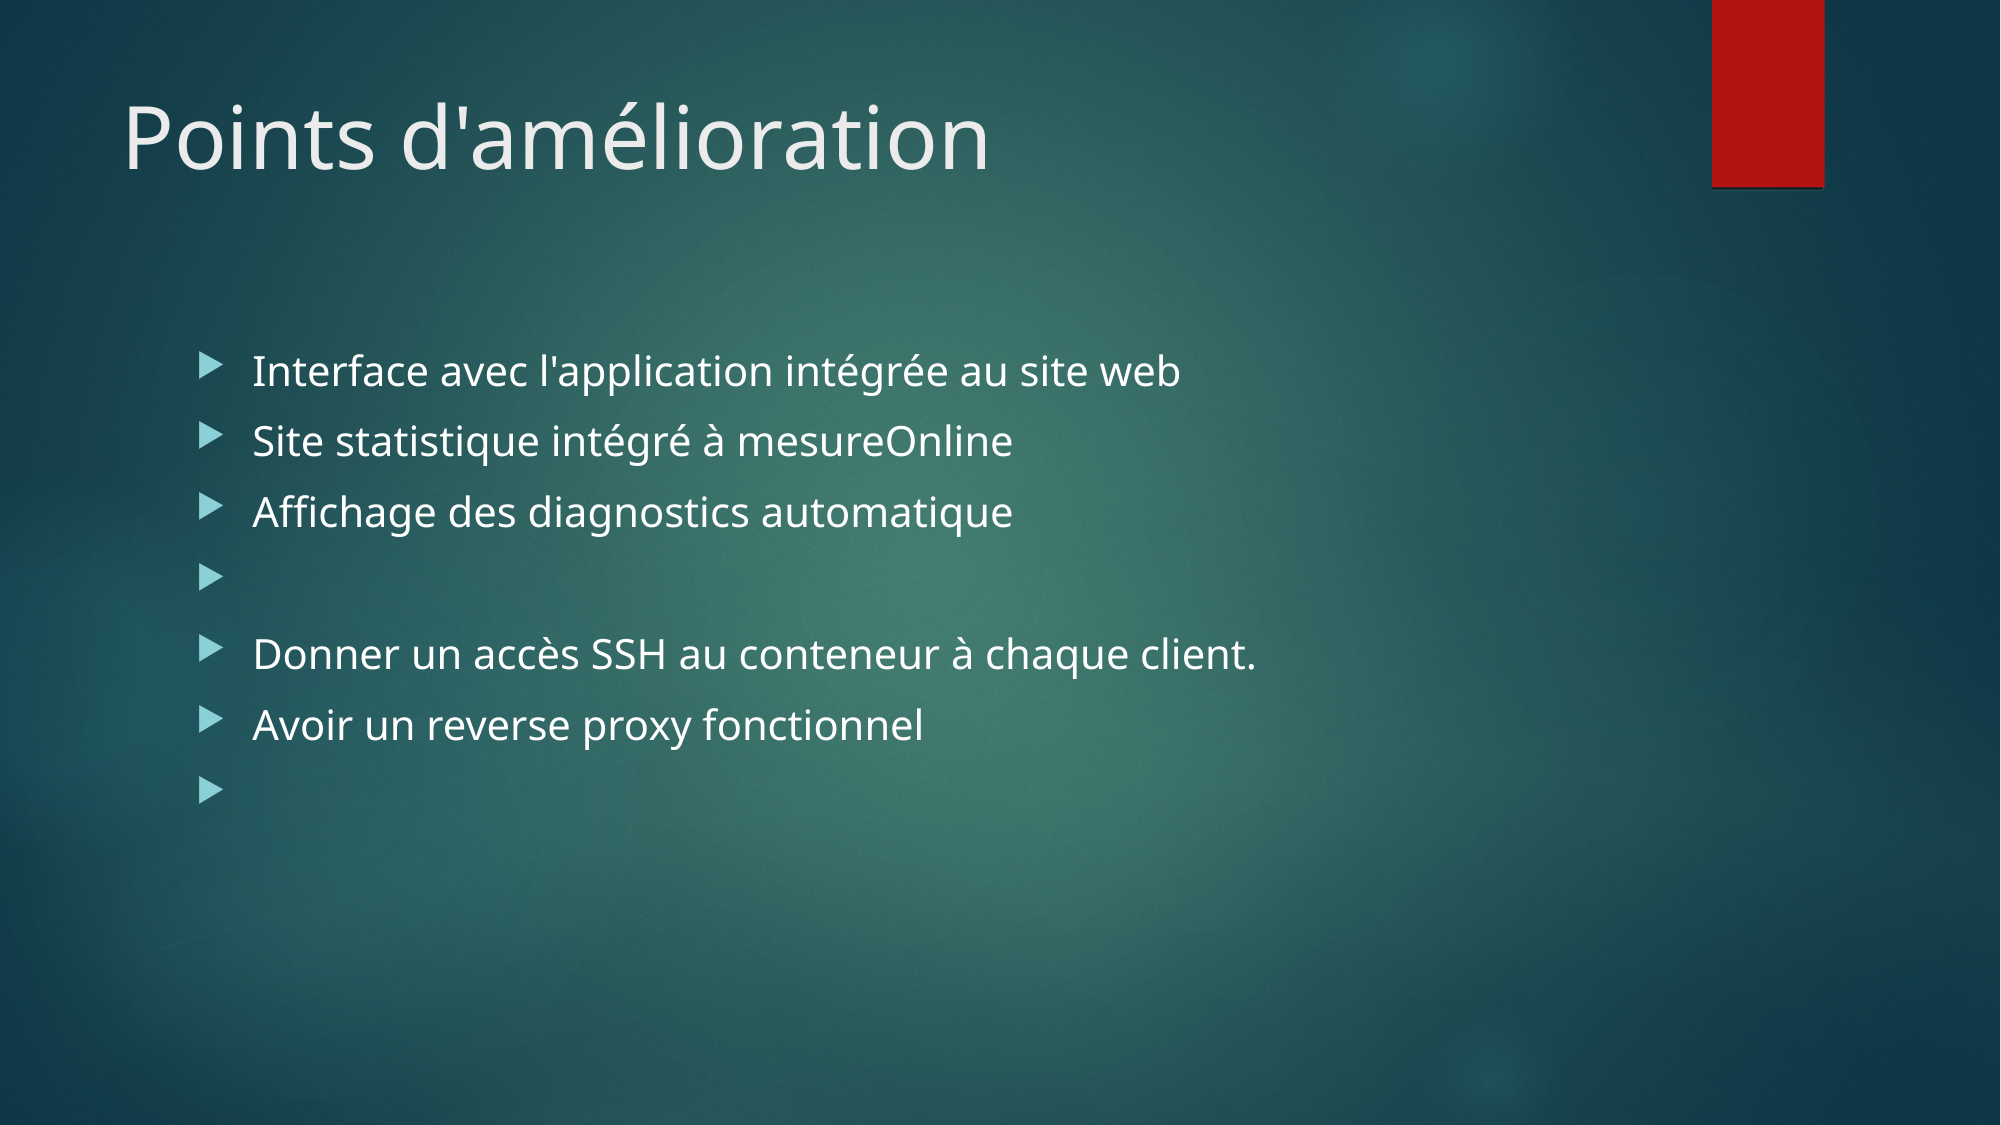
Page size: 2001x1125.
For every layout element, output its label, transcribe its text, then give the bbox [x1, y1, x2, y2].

list Interface avec l'application intégrée au site web Site statistique intégré à mesureOnline Affichage des diagnostics automatique Donner un accès SSH au conteneur à chaque client. Avoir un reverse proxy fonctionnel [181, 336, 1649, 1025]
title Points d'amélioration [106, 74, 1649, 304]
picture [0, 0, 2001, 1125]
